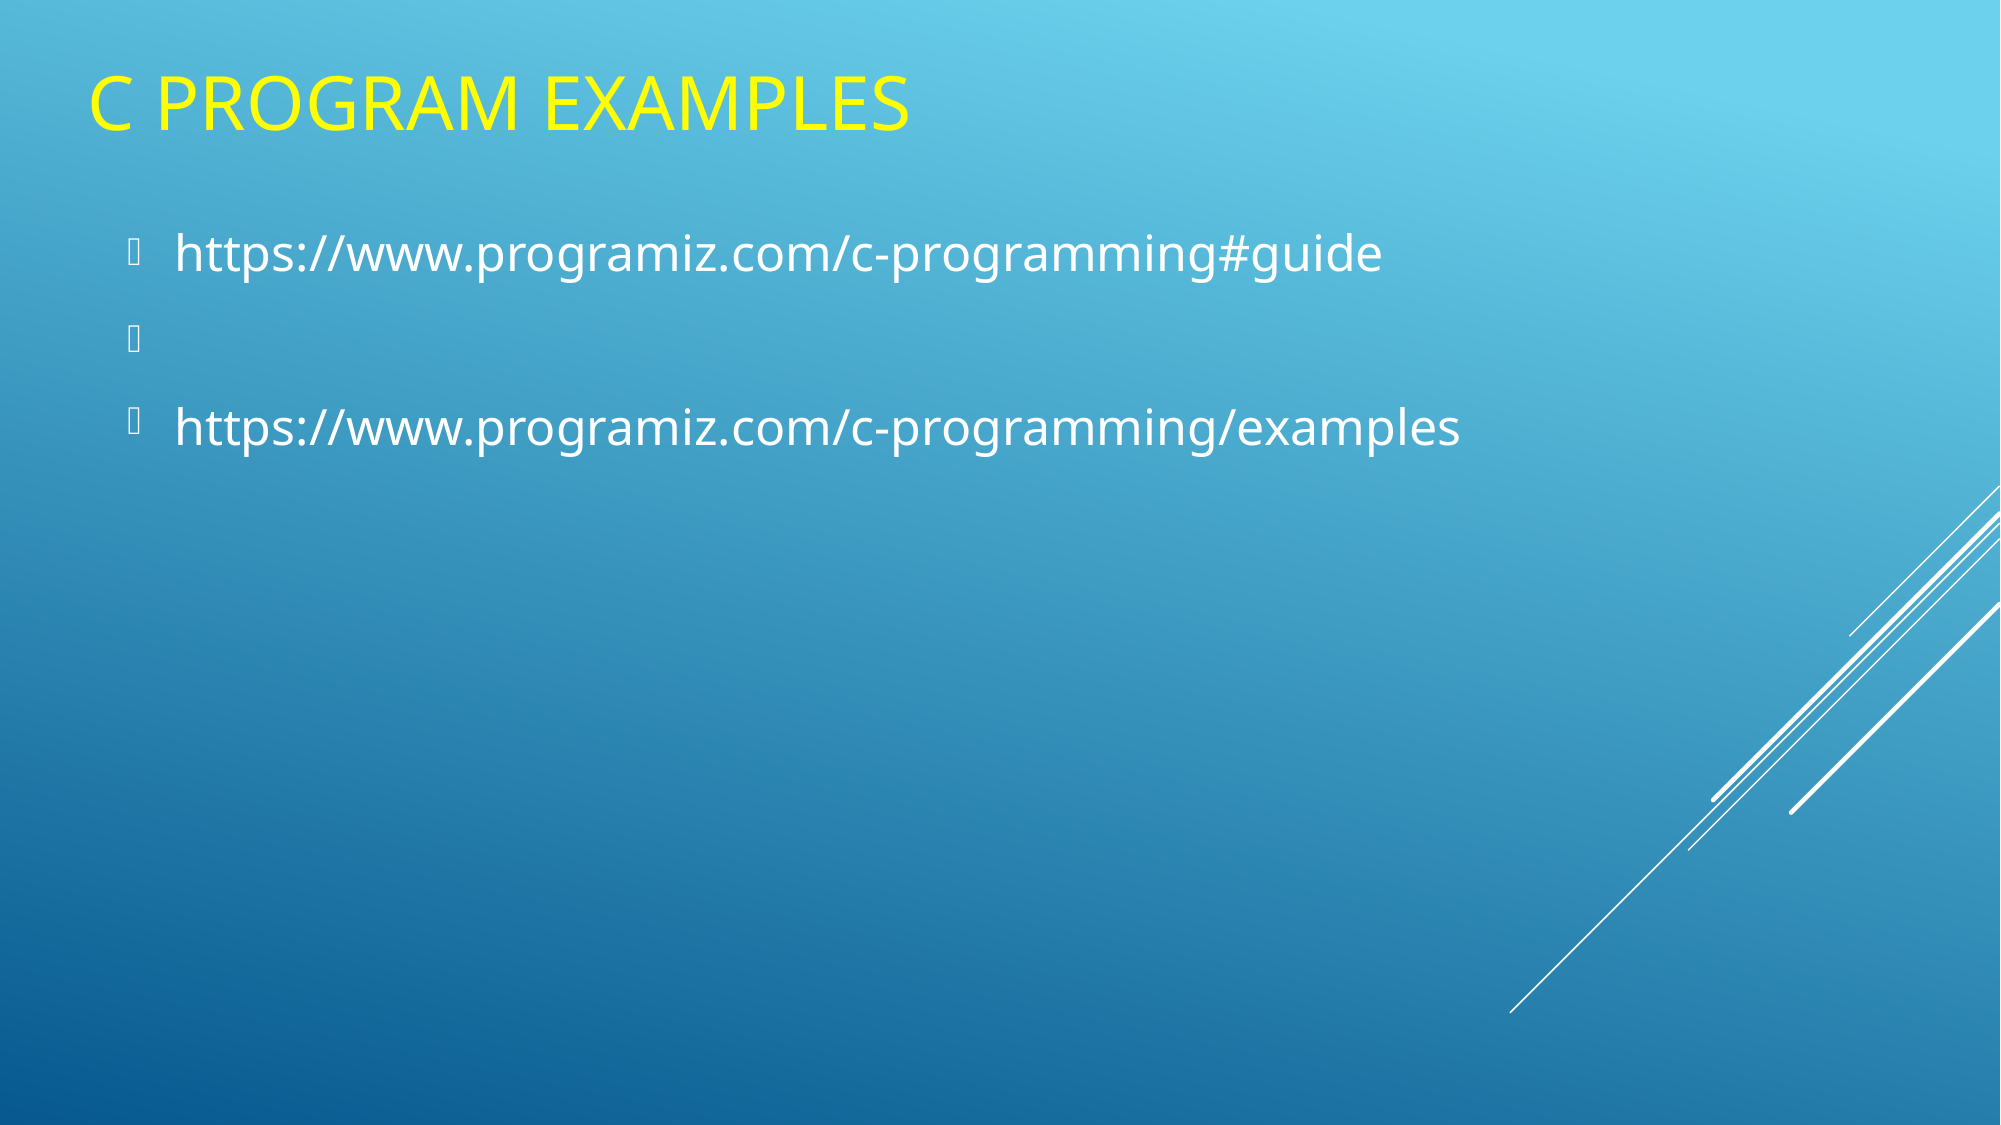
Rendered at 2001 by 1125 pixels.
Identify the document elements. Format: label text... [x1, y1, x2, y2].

title C program examples [72, 16, 1853, 185]
list https://www.programiz.com/c-programming#guide https://www.programiz.com/c-programming/examples [112, 214, 1664, 1015]
